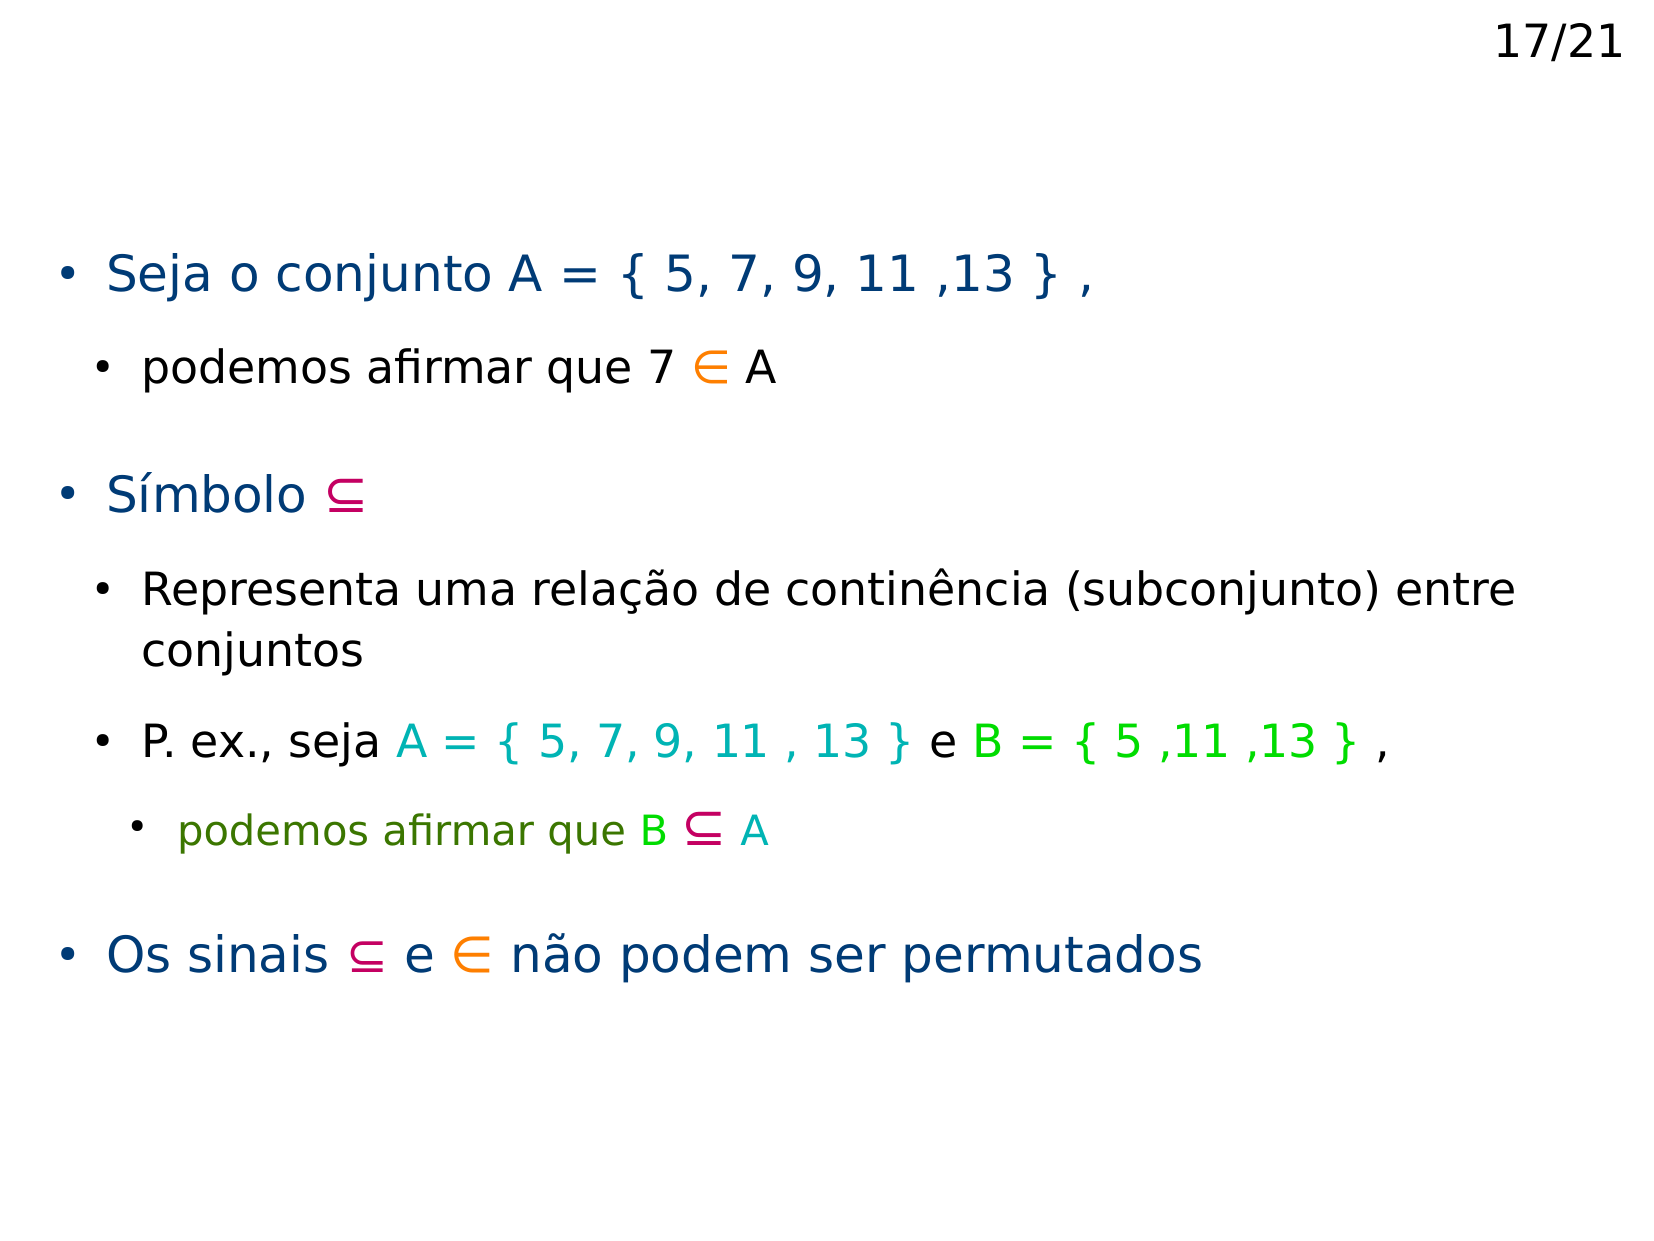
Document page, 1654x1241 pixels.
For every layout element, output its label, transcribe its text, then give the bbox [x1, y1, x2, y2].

list Seja o conjunto A = { 5, 7, 9, 11 ,13 } , podemos afirmar que 7 ∈ A Símbolo ⊆ Representa uma relação de continência (subconjunto) entre conjuntos P. ex., seja A = { 5, 7, 9, 11 , 13 } e B = { 5 ,11 ,13 } , podemos afirmar que B ⊆ A Os sinais ⊆ e ∈ não podem ser permutados [59, 236, 1595, 1211]
